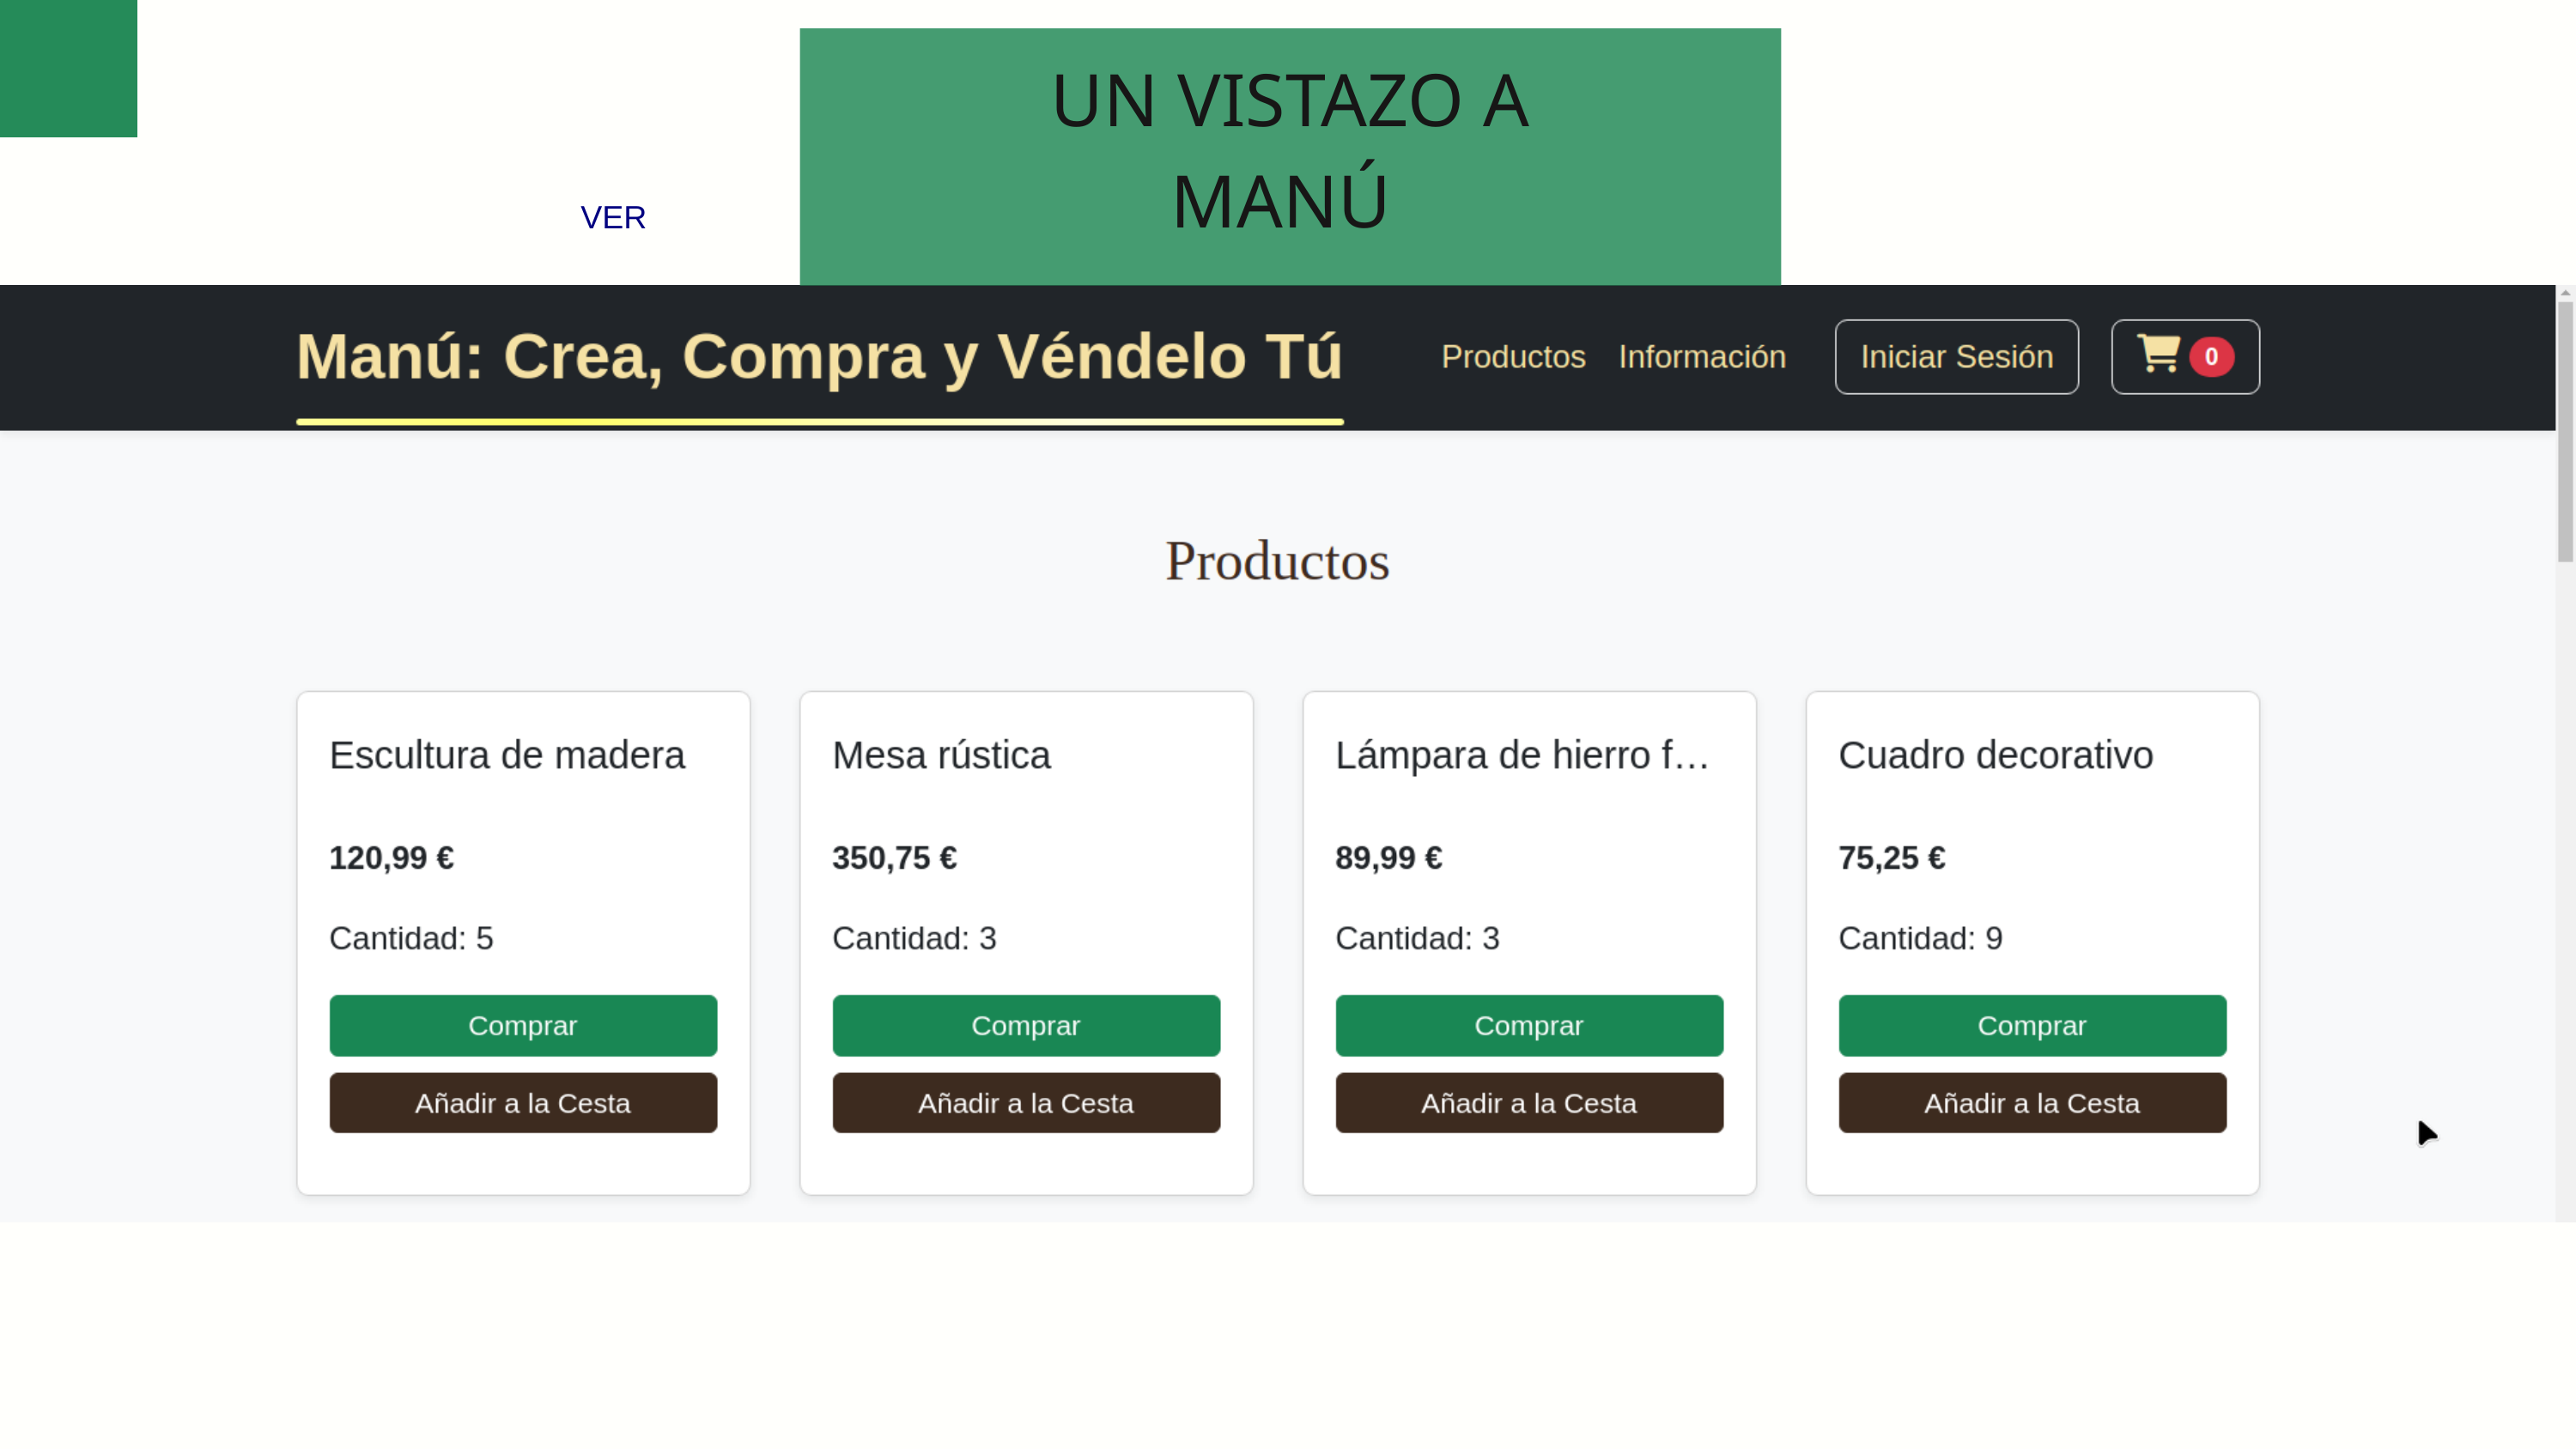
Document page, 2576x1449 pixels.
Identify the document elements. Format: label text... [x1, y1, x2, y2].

text_box [800, 28, 1781, 286]
text_box [0, 0, 137, 137]
text_box VER [568, 193, 709, 286]
text_box UN VISTAZO A MANÚ [1015, 39, 1566, 243]
picture [0, 285, 2576, 1222]
